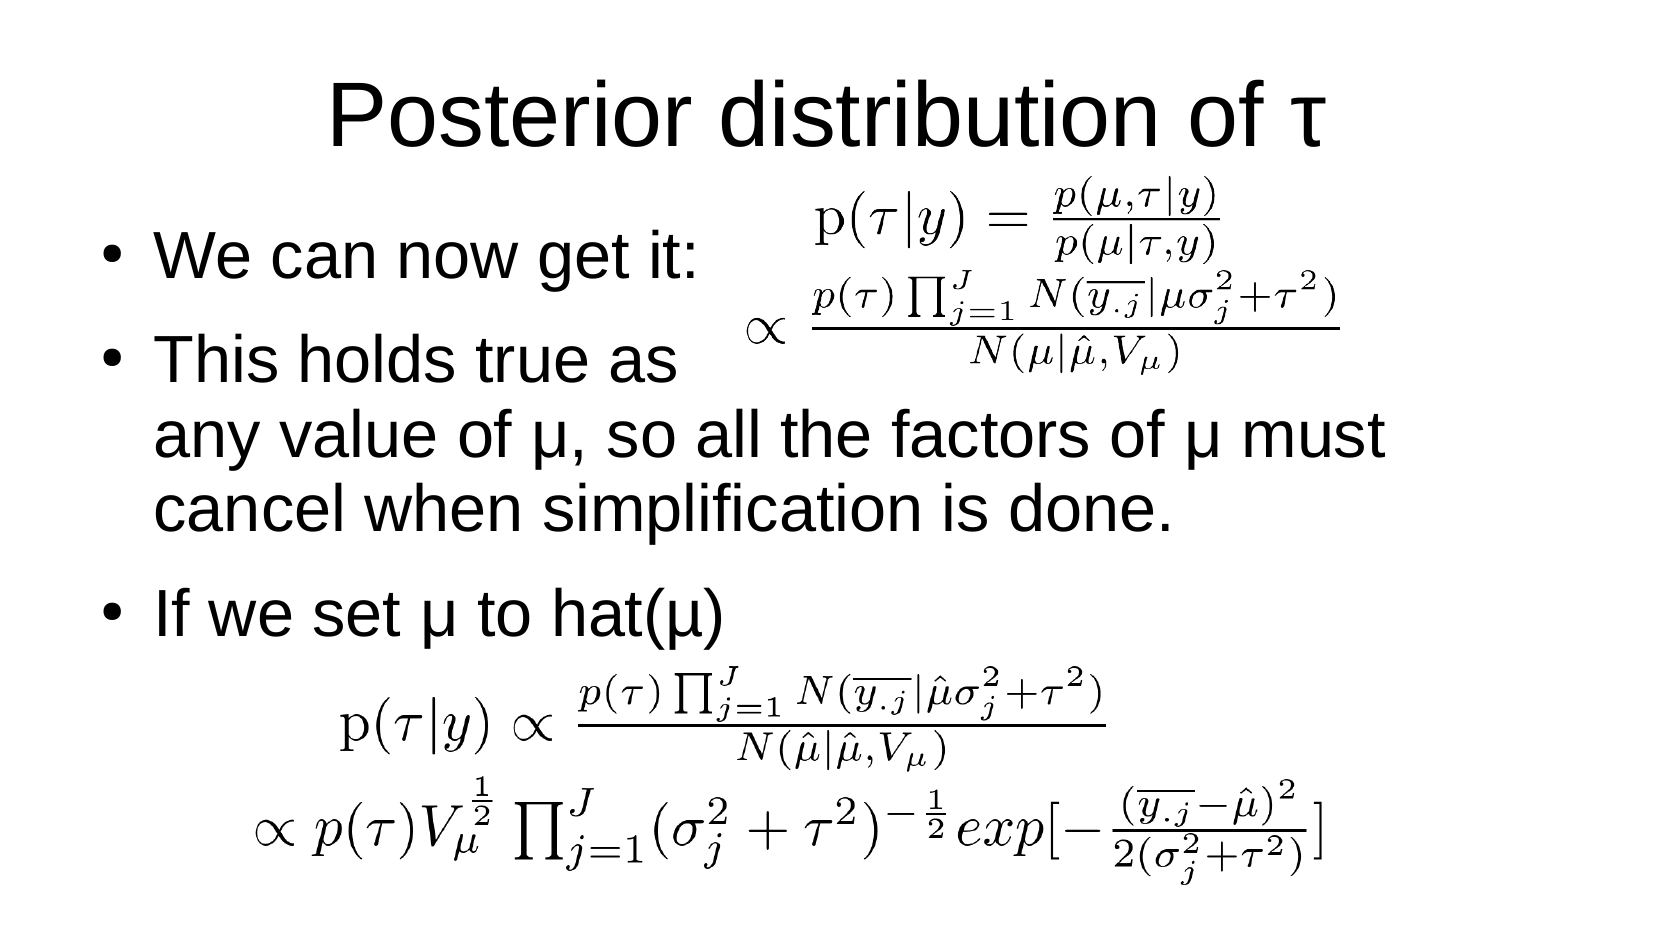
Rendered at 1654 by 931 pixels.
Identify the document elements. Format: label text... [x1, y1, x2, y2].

list We can now get it: This holds true as any value of μ, so all the factors of μ must cancel when simplification is done. If we set μ to hat(µ) [82, 217, 1571, 758]
picture [255, 666, 1322, 886]
picture [746, 175, 1340, 376]
title Posterior distribution of τ [82, 37, 1571, 193]
